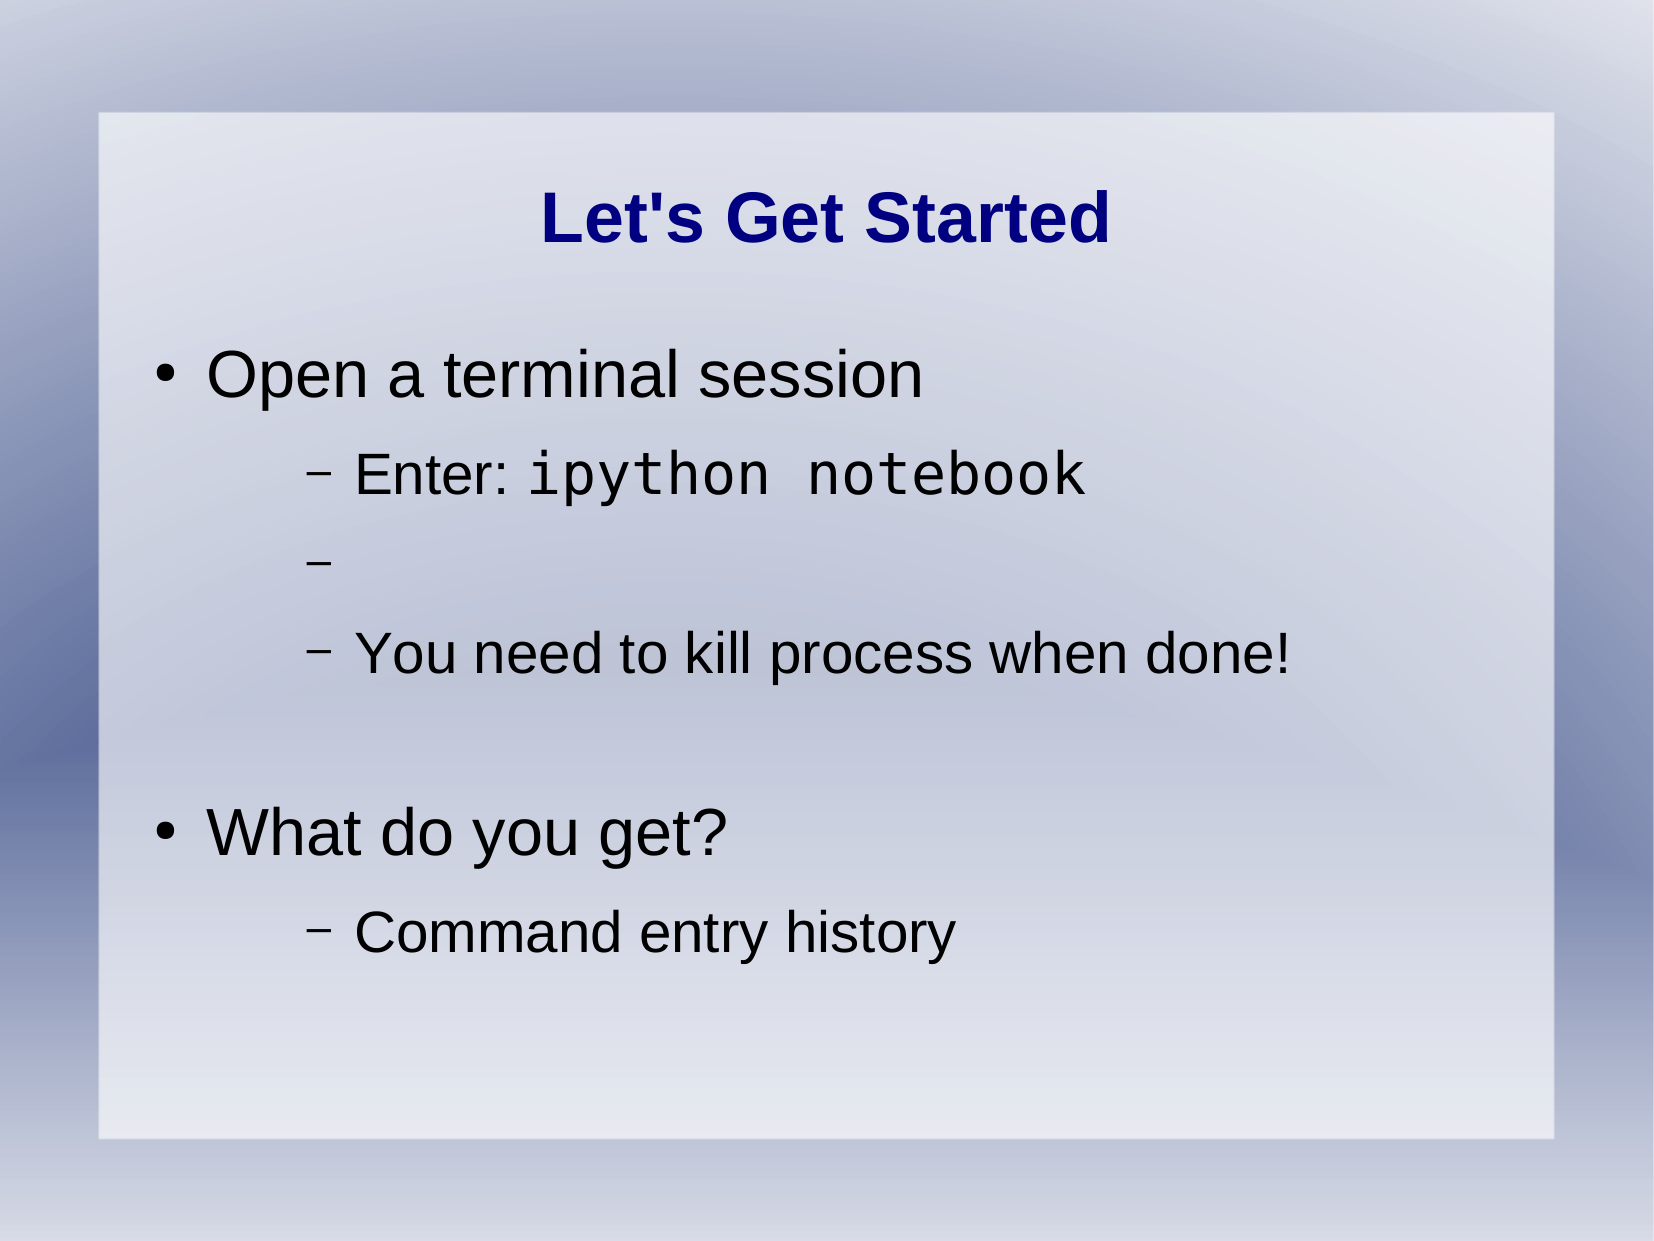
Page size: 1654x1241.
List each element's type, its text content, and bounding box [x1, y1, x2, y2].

picture [0, 0, 1654, 1241]
list Open a terminal session Enter: ipython notebook You need to kill process when done! [118, 336, 1506, 686]
title Let's Get Started [118, 114, 1536, 322]
list What do you get? Command entry history [118, 795, 1506, 1056]
